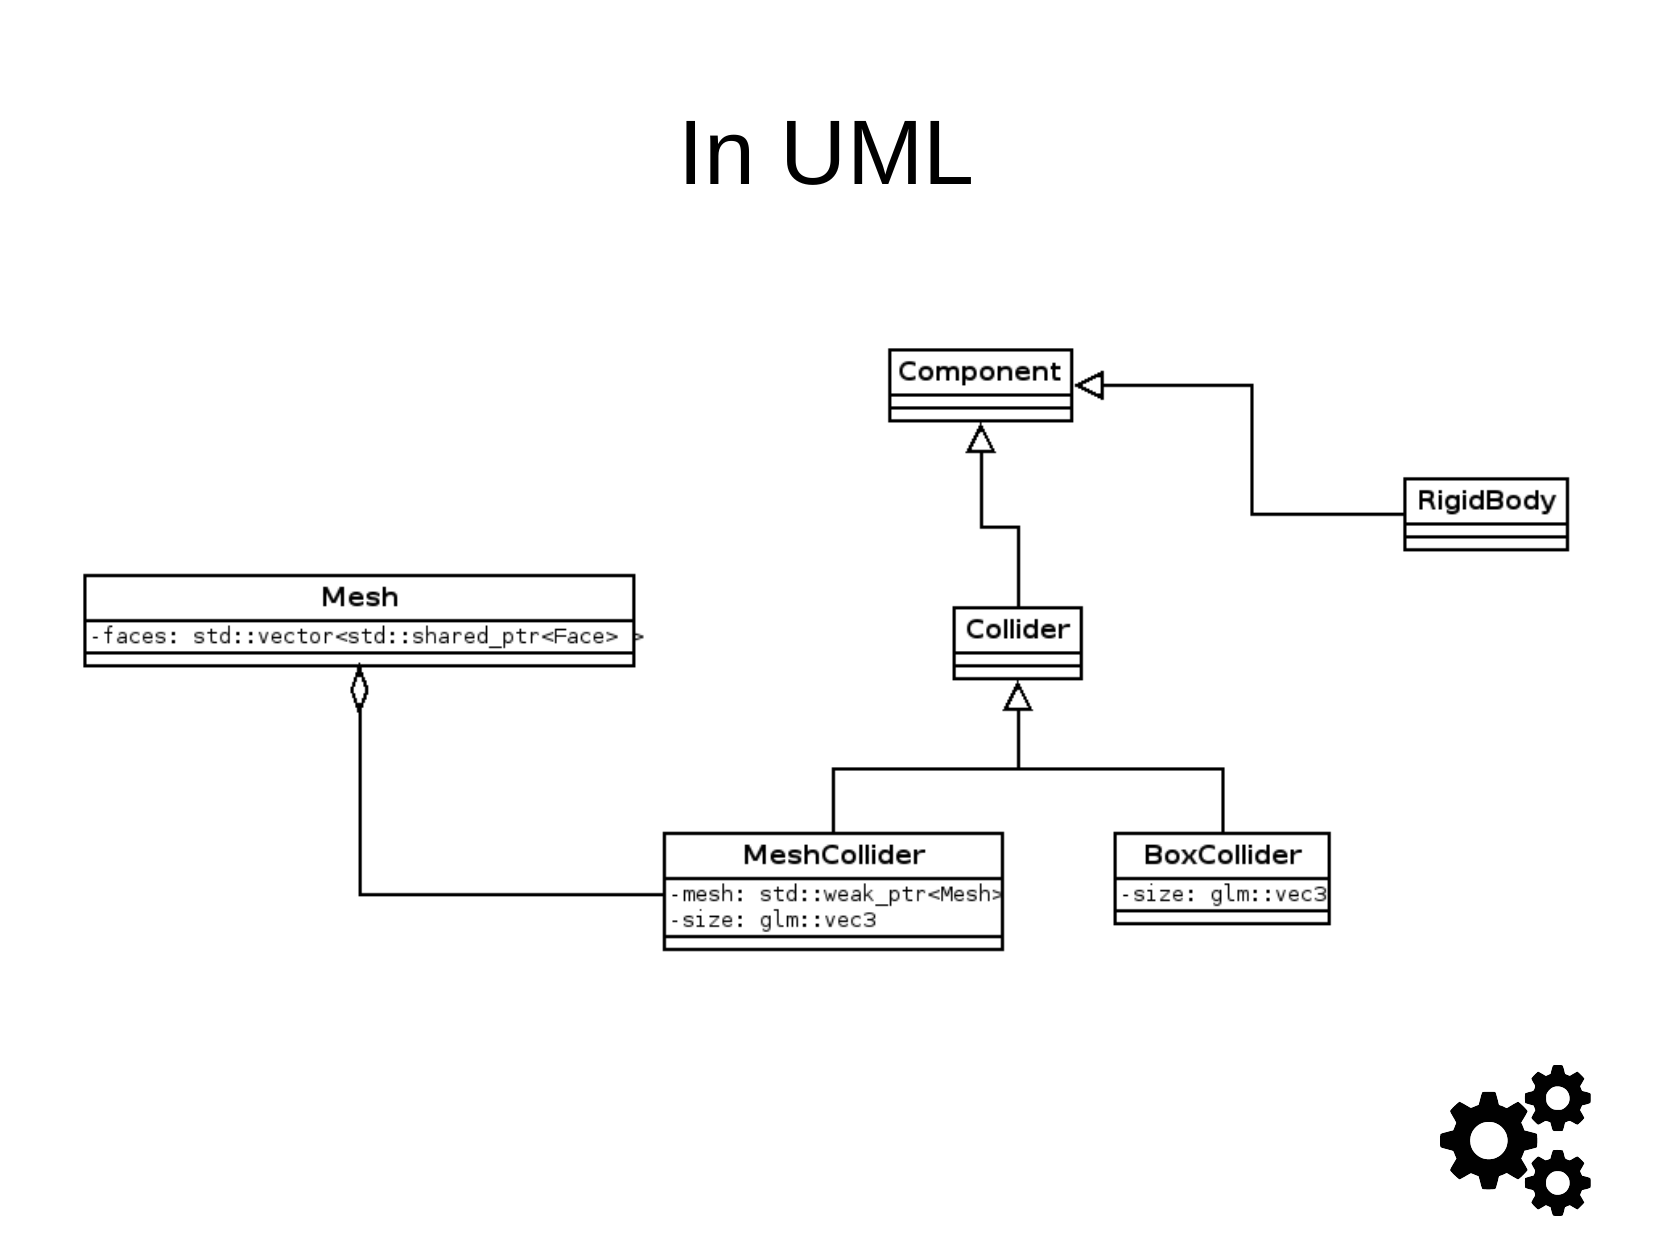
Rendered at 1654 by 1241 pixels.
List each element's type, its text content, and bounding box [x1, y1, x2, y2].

title In UML [82, 49, 1571, 257]
picture [82, 347, 1571, 953]
picture [1440, 1065, 1591, 1216]
